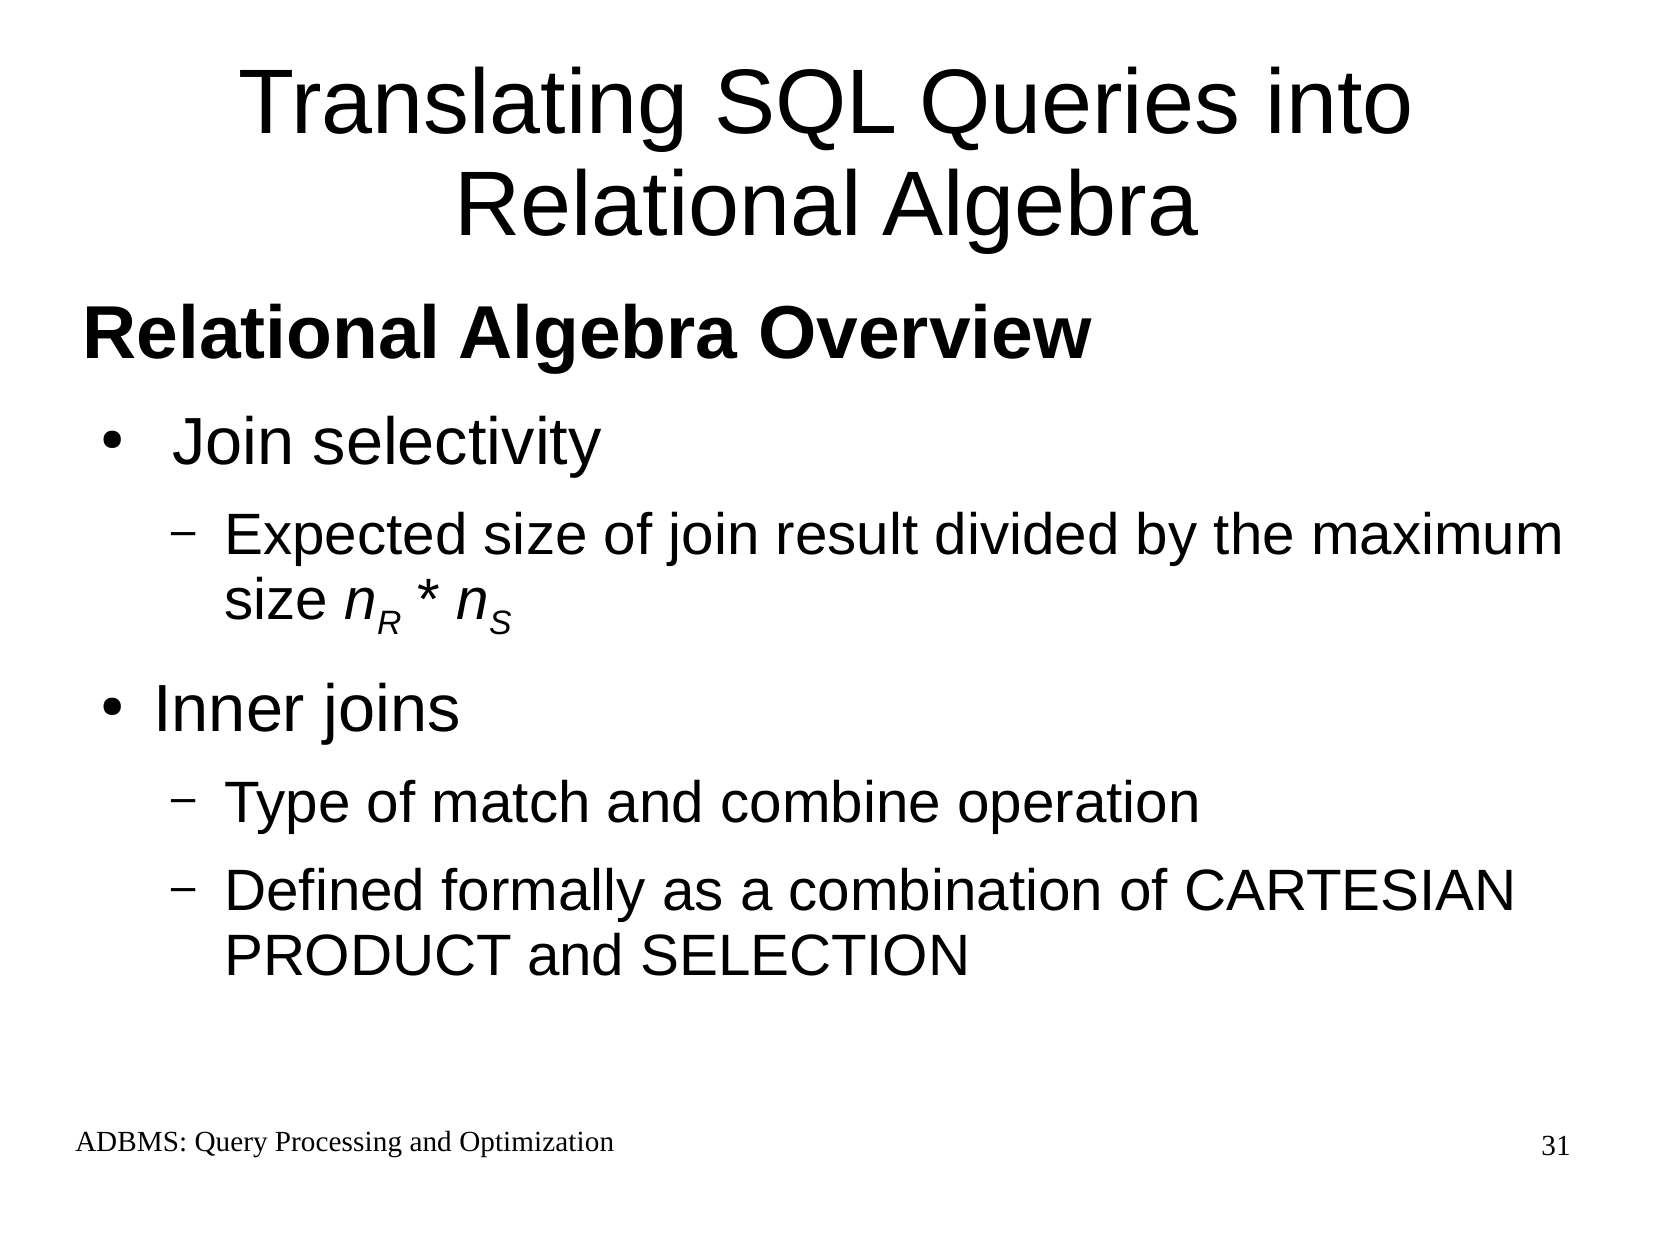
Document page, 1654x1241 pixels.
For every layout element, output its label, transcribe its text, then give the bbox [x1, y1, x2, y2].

list Relational Algebra Overview Join selectivity Expected size of join result divided by the maximum size nR * nS Inner joins Type of match and combine operation Defined formally as a combination of CARTESIAN PRODUCT and SELECTION [82, 290, 1591, 1156]
title Translating SQL Queries into Relational Algebra [82, 49, 1571, 257]
